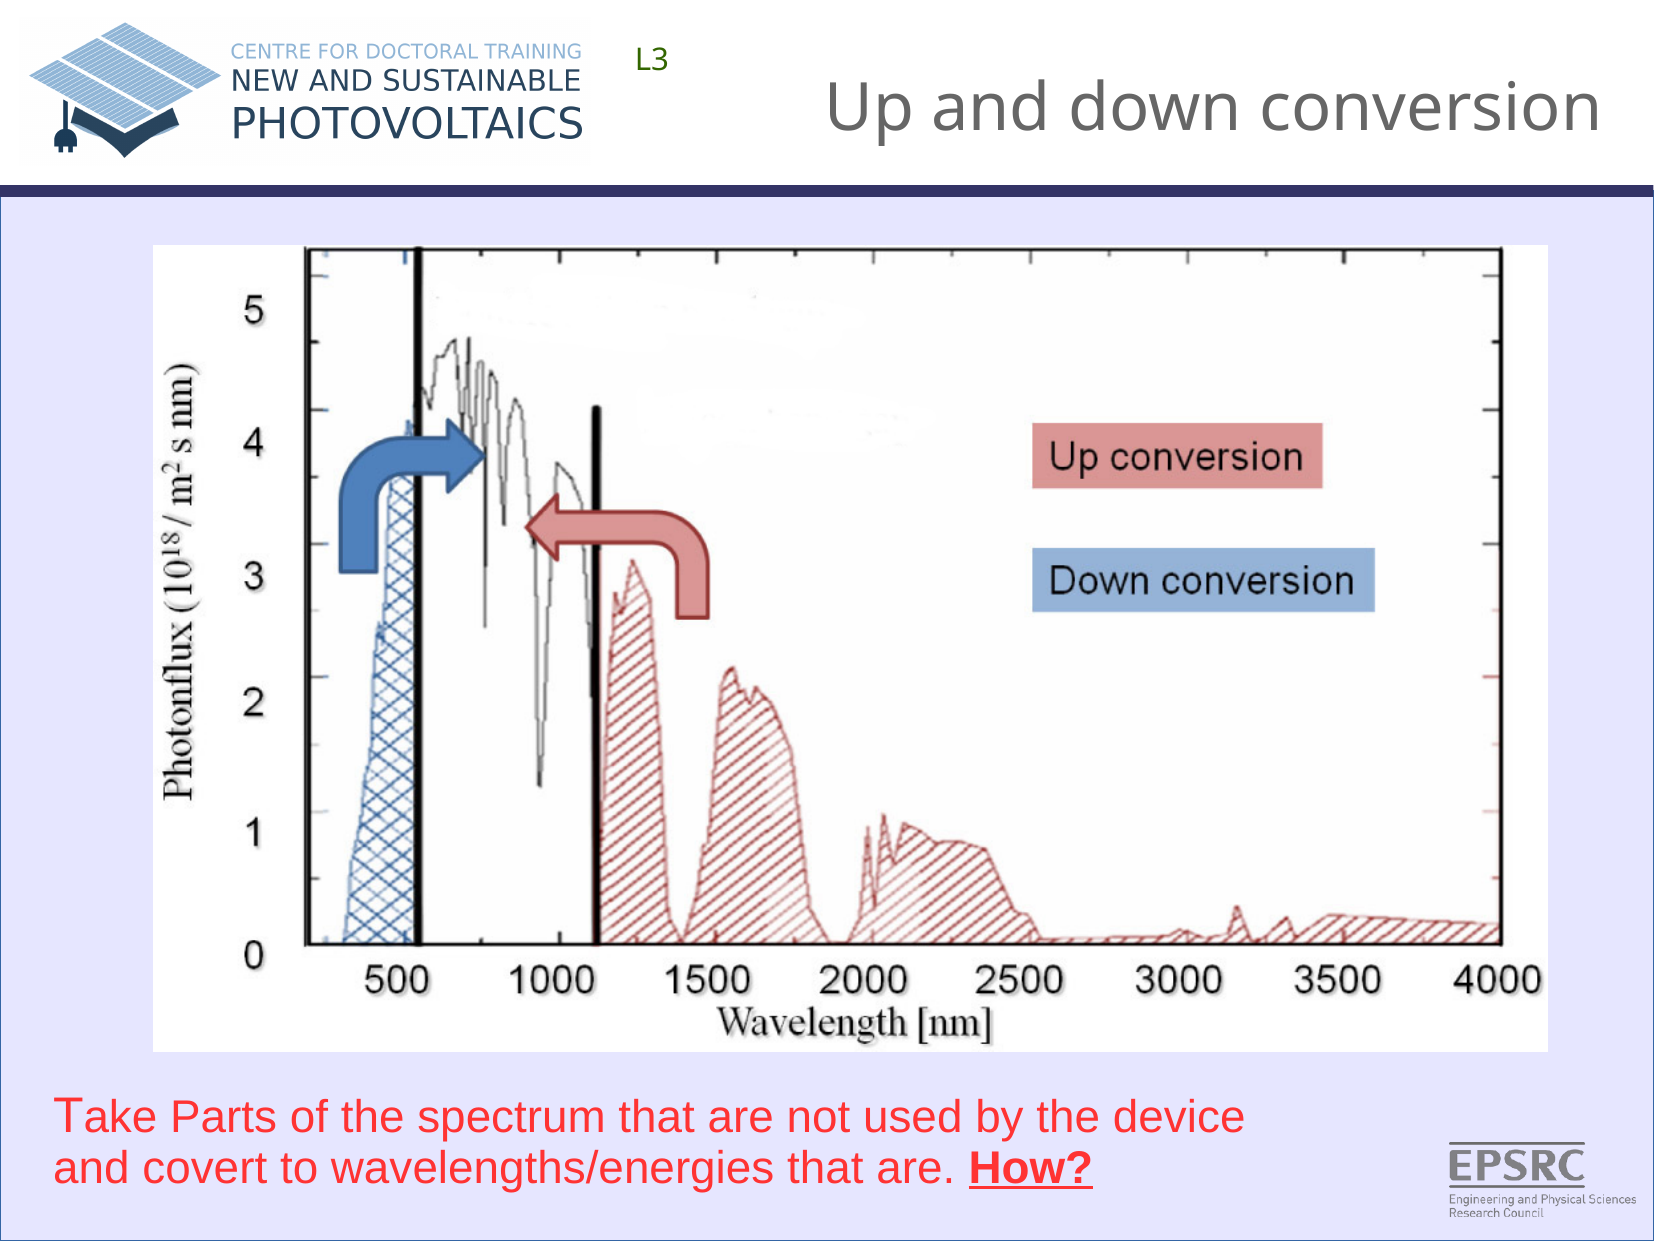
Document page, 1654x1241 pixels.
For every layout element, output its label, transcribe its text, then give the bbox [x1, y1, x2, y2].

picture [153, 245, 1548, 1052]
text_box [0, 197, 1654, 1241]
picture [1449, 1142, 1636, 1217]
picture [19, 17, 591, 166]
text_box Take Parts of the spectrum that are not used by the device and covert to wavelengths/energies that are. How? [35, 1076, 1312, 1205]
text_box Up and down conversion [767, 52, 1619, 142]
text_box L3 [620, 29, 880, 80]
